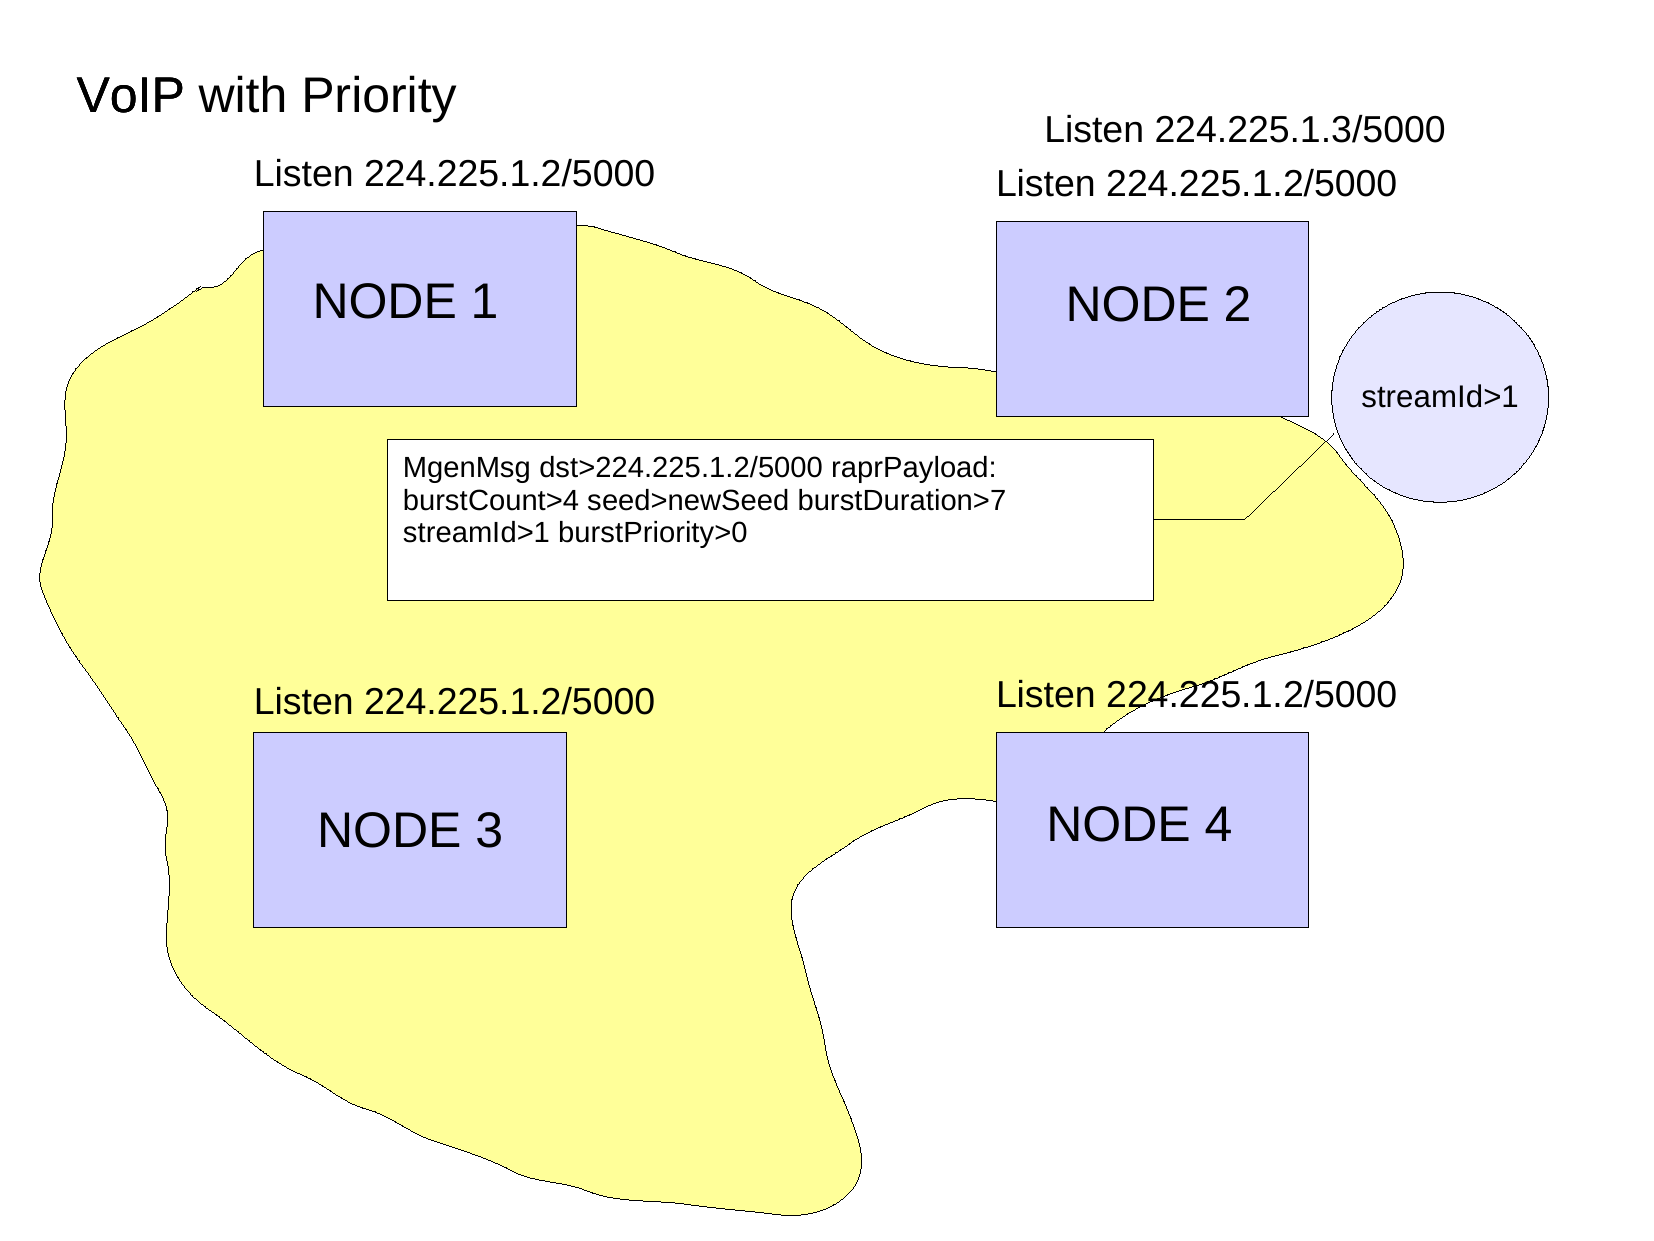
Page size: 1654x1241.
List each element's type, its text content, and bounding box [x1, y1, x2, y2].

text_box Listen 224.225.1.2/5000 [253, 680, 840, 730]
text_box NODE 3 [317, 802, 588, 866]
text_box NODE 4 [1046, 795, 1308, 859]
text_box MgenMsg dst>224.225.1.2/5000 raprPayload: burstCount>4 seed>newSeed burstDuration>7 streamId>1 burstPriority>0 [402, 450, 1150, 591]
text_box NODE 1 [312, 273, 567, 337]
text_box Listen 224.225.1.2/5000 [253, 152, 840, 202]
text_box Listen 224.225.1.3/5000 [1044, 108, 1631, 158]
text_box NODE 2 [1065, 276, 1310, 344]
text_box VoIP with Priority [76, 66, 524, 131]
text_box Listen 224.225.1.2/5000 [996, 673, 1583, 723]
text_box Listen 224.225.1.2/5000 [996, 162, 1583, 212]
text_box [39, 211, 1404, 1216]
text_box streamId>1 [1331, 292, 1549, 503]
